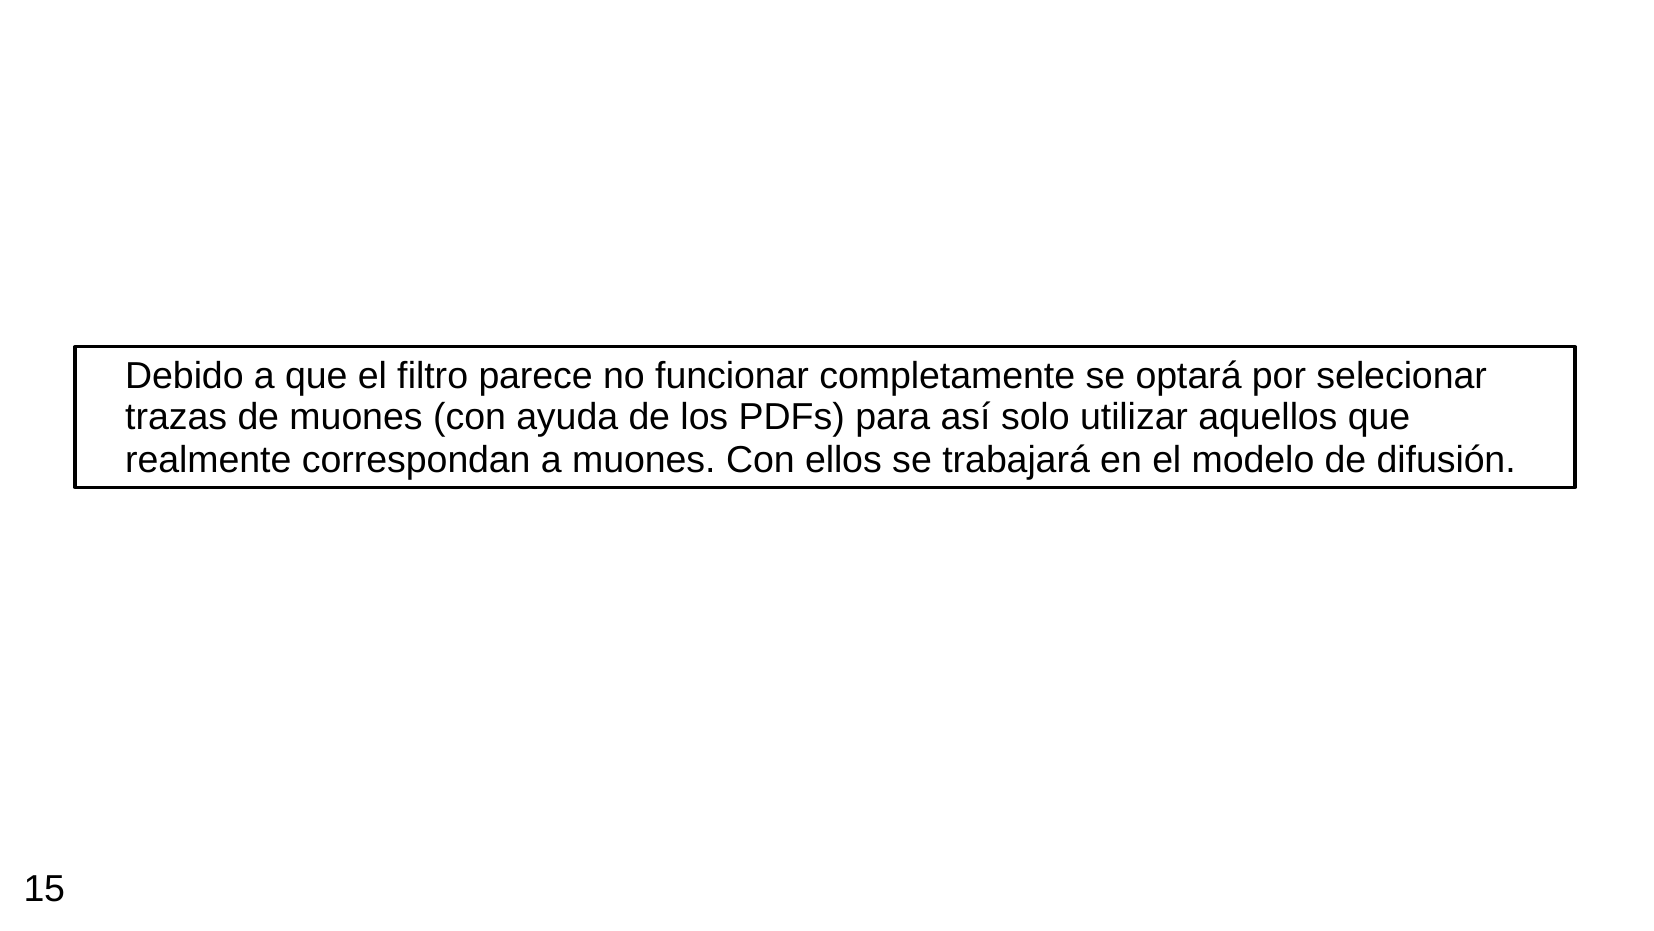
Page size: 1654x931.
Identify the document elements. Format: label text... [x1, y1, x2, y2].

text_box Debido a que el filtro parece no funcionar completamente se optará por selecionar trazas de muones (con ayuda de los PDFs) para así solo utilizar aquellos que realmente correspondan a muones. Con ellos se trabajará en el modelo de difusión. [75, 346, 1576, 488]
text_box <number> [8, 860, 638, 931]
